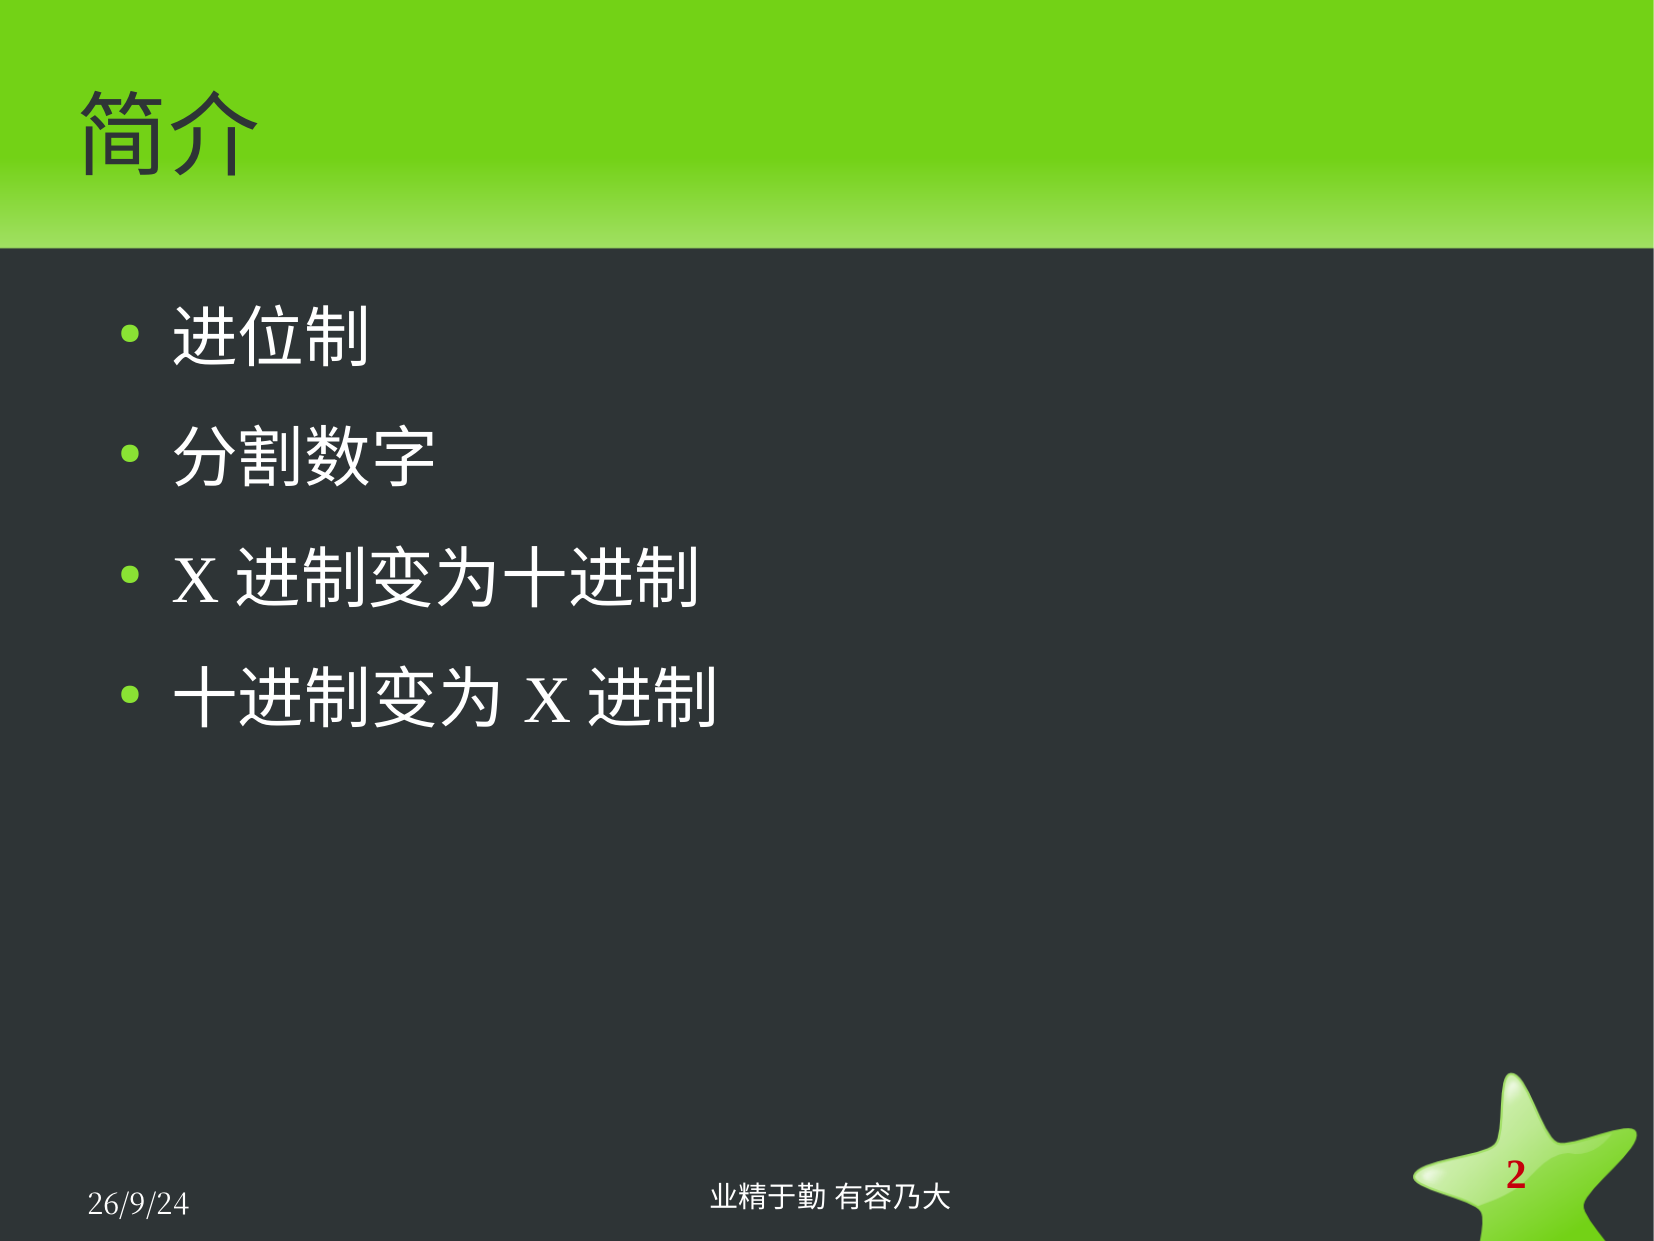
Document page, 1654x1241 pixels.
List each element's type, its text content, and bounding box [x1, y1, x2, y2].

title 简介 [76, 29, 1565, 237]
list 进位制 分割数字 X进制变为十进制 十进制变为X进制 [82, 290, 1571, 1109]
picture [0, 0, 1654, 1241]
